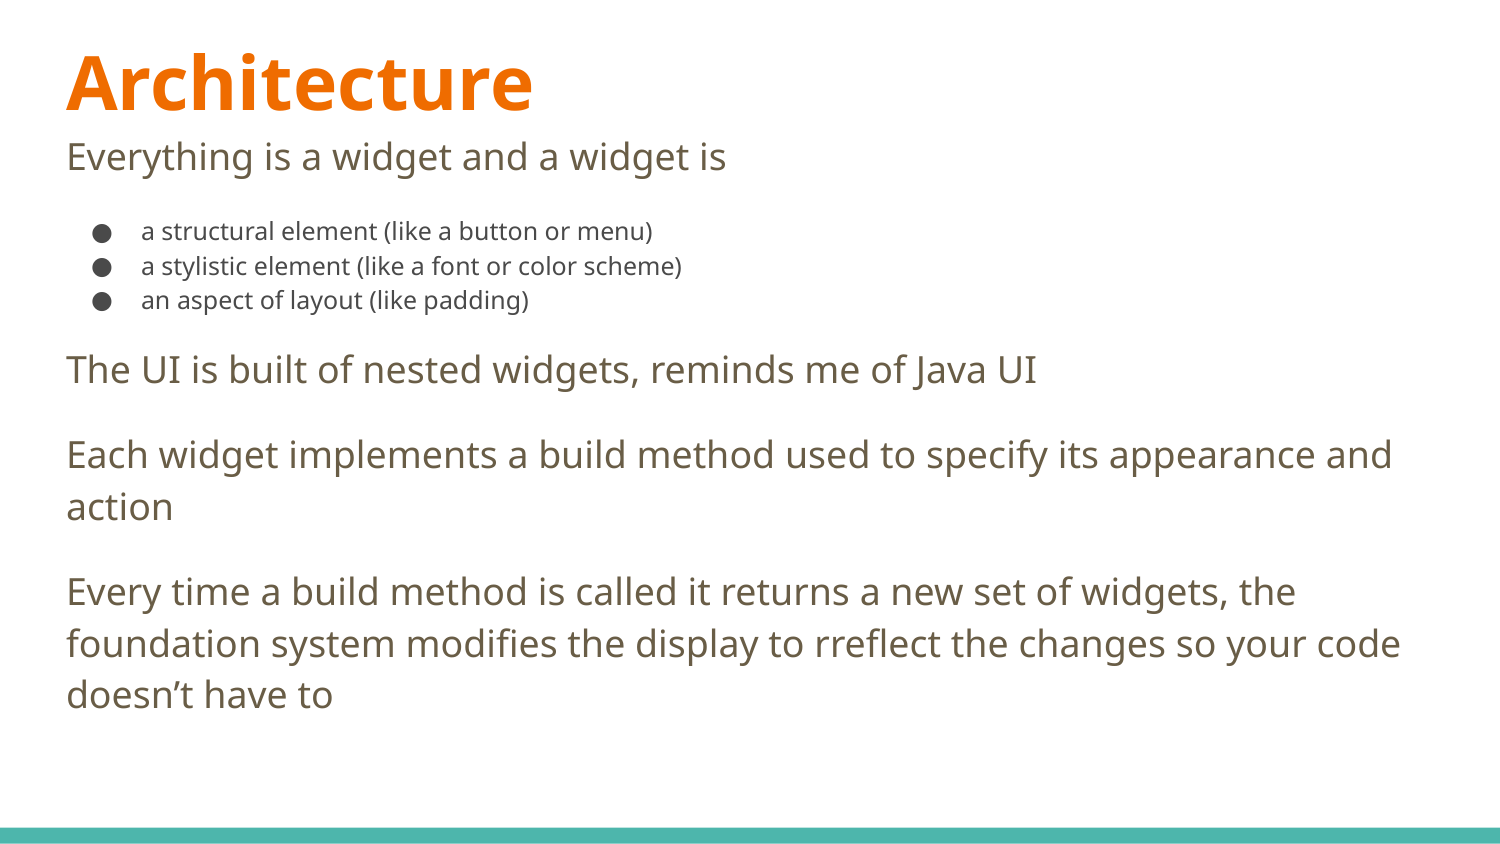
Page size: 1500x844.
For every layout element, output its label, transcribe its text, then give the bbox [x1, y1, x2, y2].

title Architecture [51, 20, 1449, 111]
list Everything is a widget and a widget is a structural element (like a button or menu) a stylistic element (like a font or color scheme) an aspect of layout (like padding) The UI is built of nested widgets, reminds me of Java UI Each widget implements a build method used to specify its appearance and action Every time a build method is called it returns a new set of widgets, the foundation system modifies the display to rreflect the changes so your code doesn’t have to [51, 111, 1449, 750]
